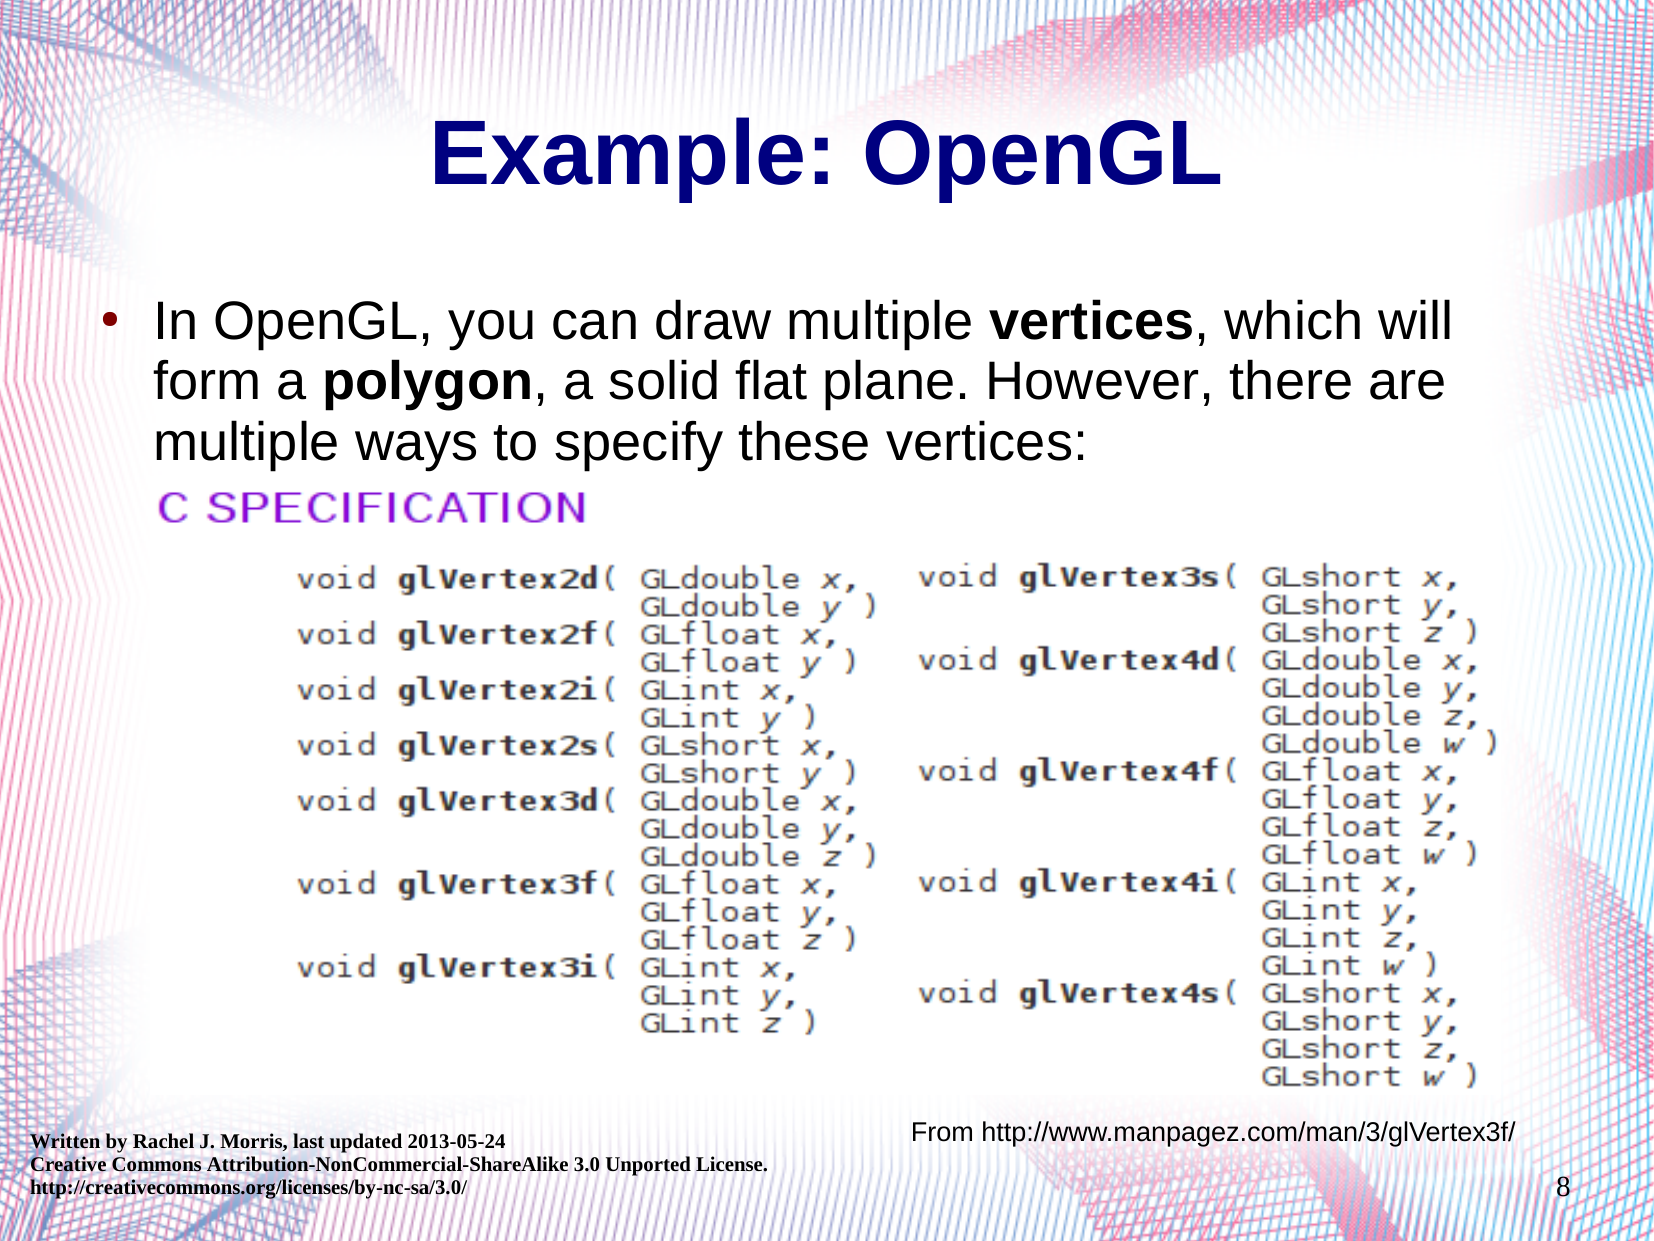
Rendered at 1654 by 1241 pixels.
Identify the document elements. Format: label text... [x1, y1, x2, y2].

title Example: OpenGL [82, 49, 1571, 257]
text_box From http://www.manpagez.com/man/3/glVertex3f/ [795, 1109, 1531, 1156]
picture [0, 0, 1654, 1241]
list In OpenGL, you can draw multiple vertices, which will form a polygon, a solid flat plane. However, there are multiple ways to specify these vertices: [82, 290, 1546, 676]
